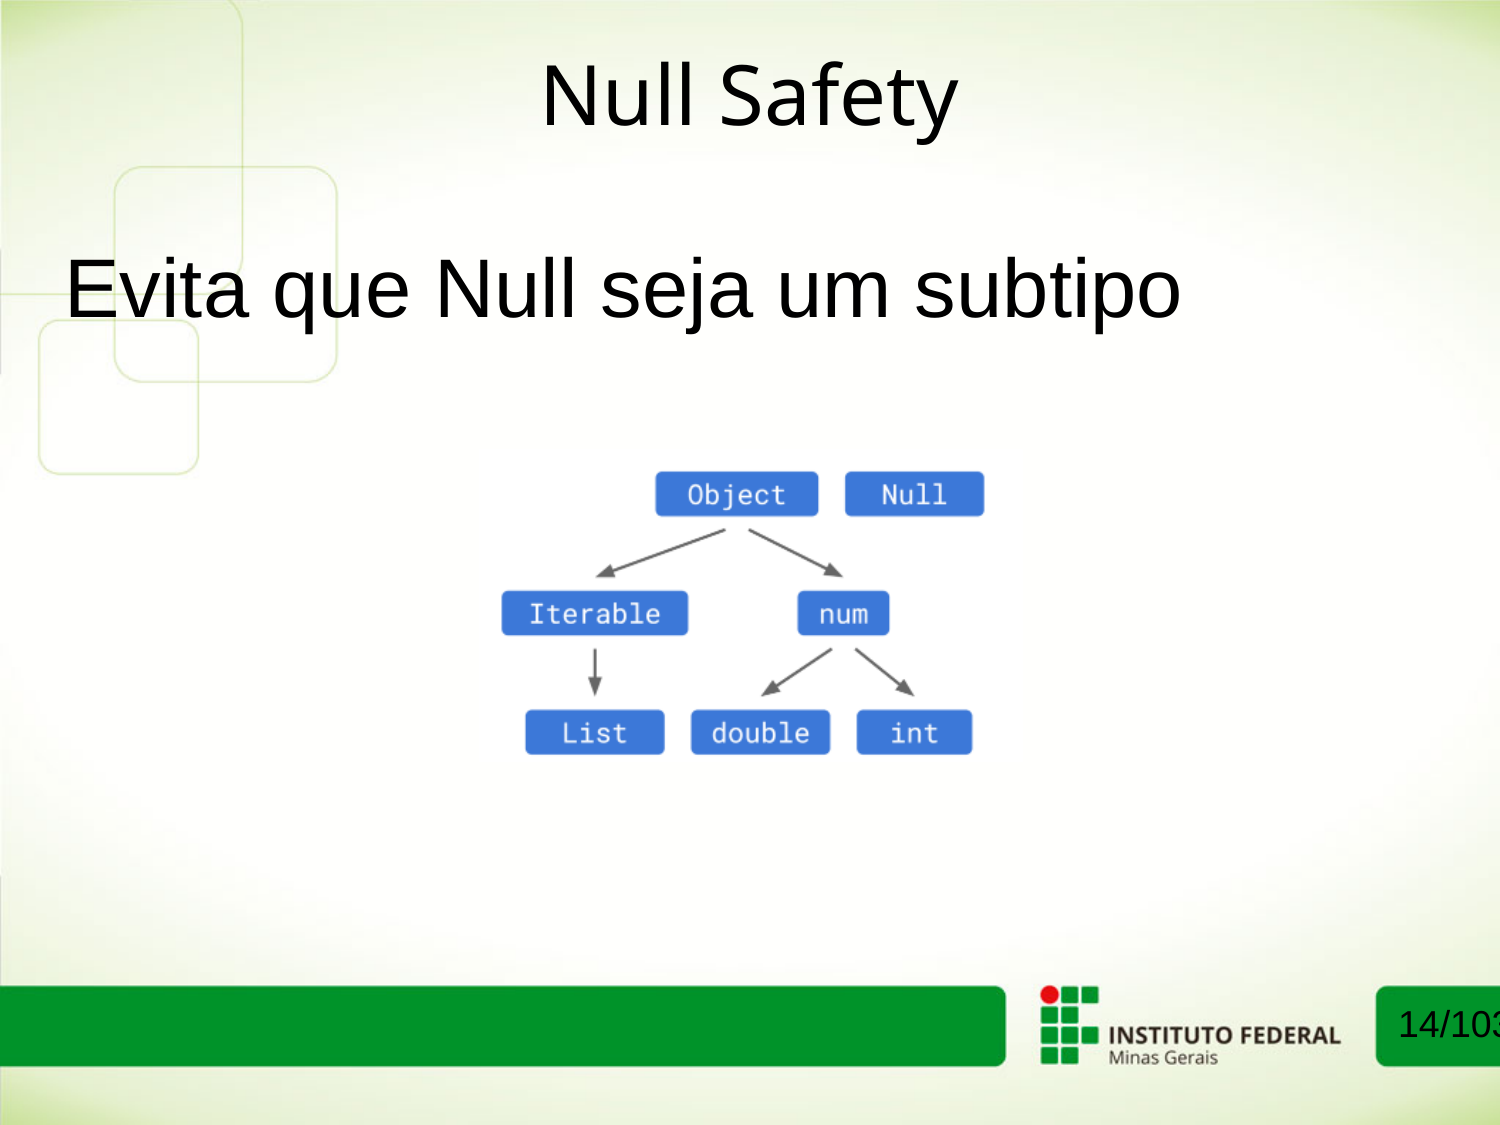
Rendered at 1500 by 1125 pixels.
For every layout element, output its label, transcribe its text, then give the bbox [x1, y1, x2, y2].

text_box Null Safety [74, 30, 1425, 155]
picture [0, 0, 1500, 1125]
text_box Evita que Null seja um subtipo [64, 160, 1415, 409]
